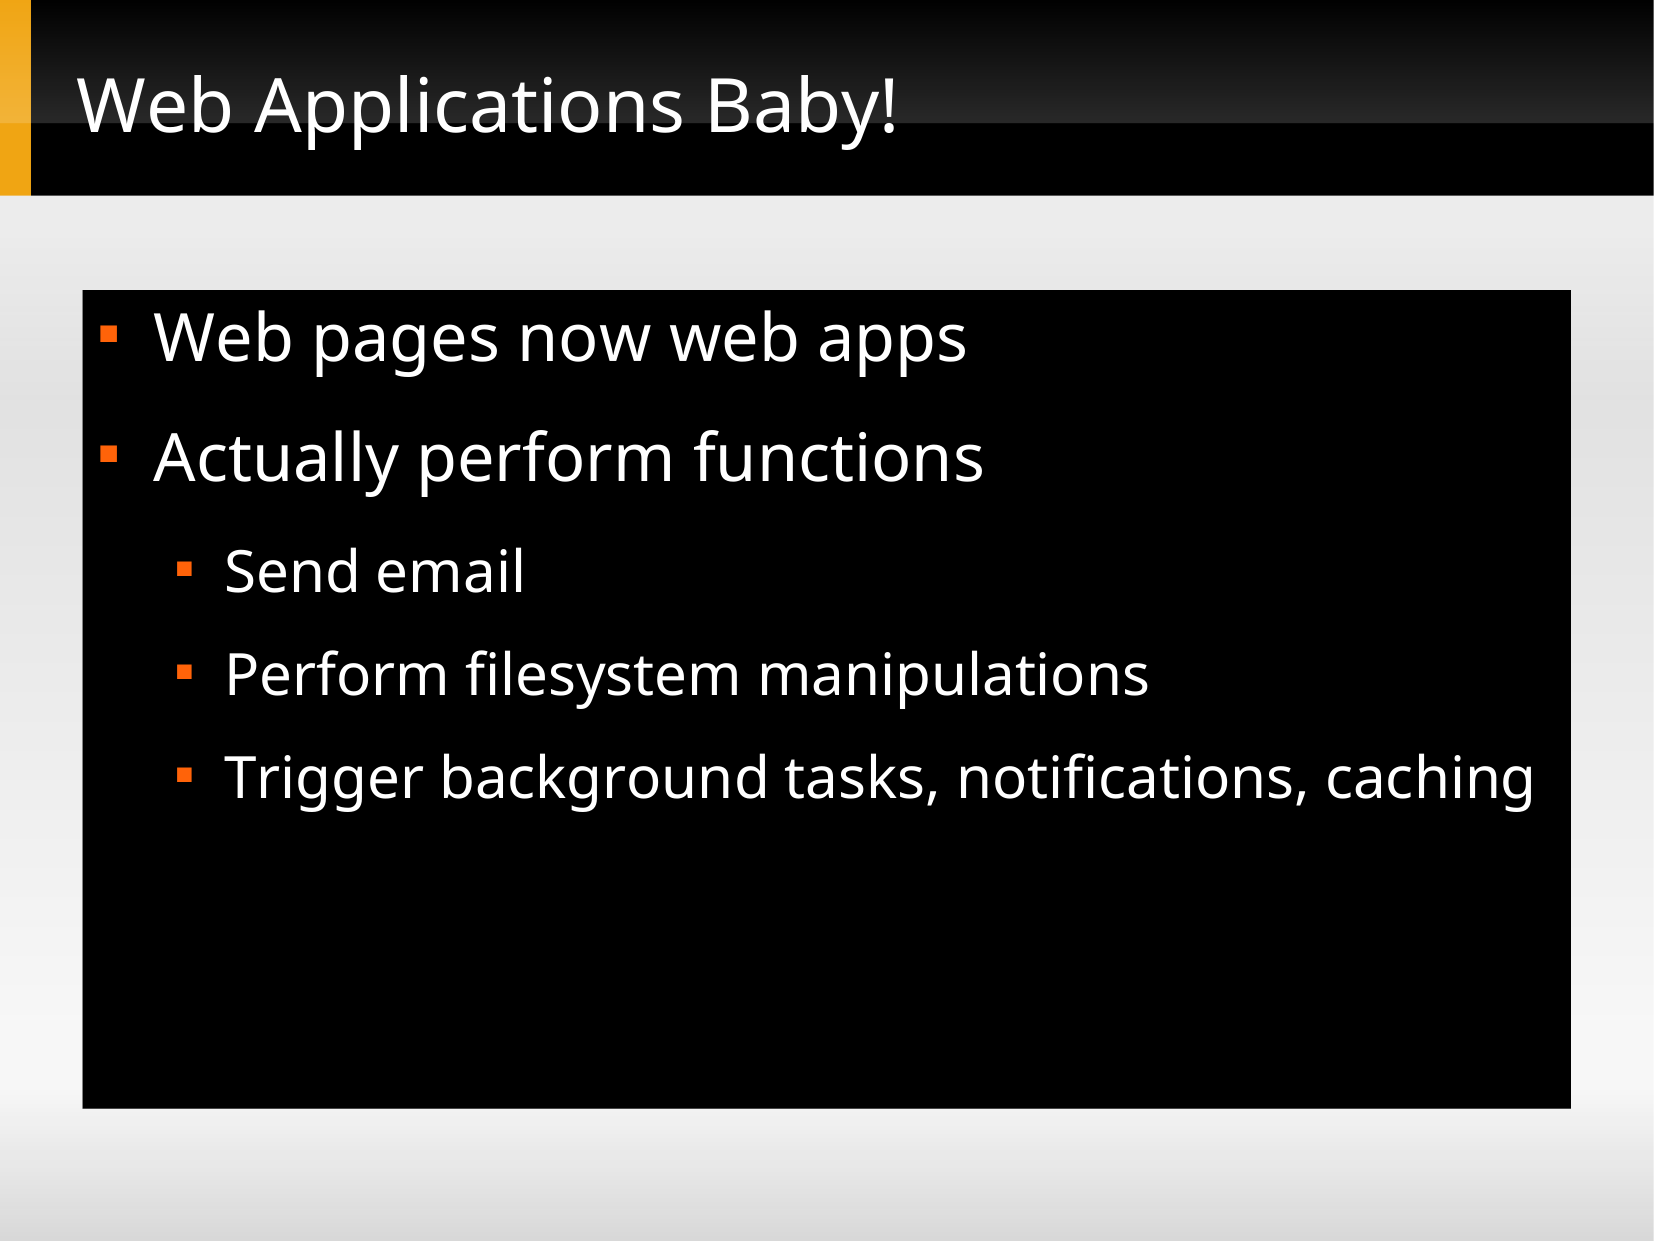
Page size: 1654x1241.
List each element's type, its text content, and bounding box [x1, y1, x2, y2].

list Web pages now web apps Actually perform functions Send email Perform filesystem manipulations Trigger background tasks, notifications, caching [82, 290, 1571, 1094]
picture [0, 0, 1654, 1241]
title Web Applications Baby! [76, 7, 1565, 200]
